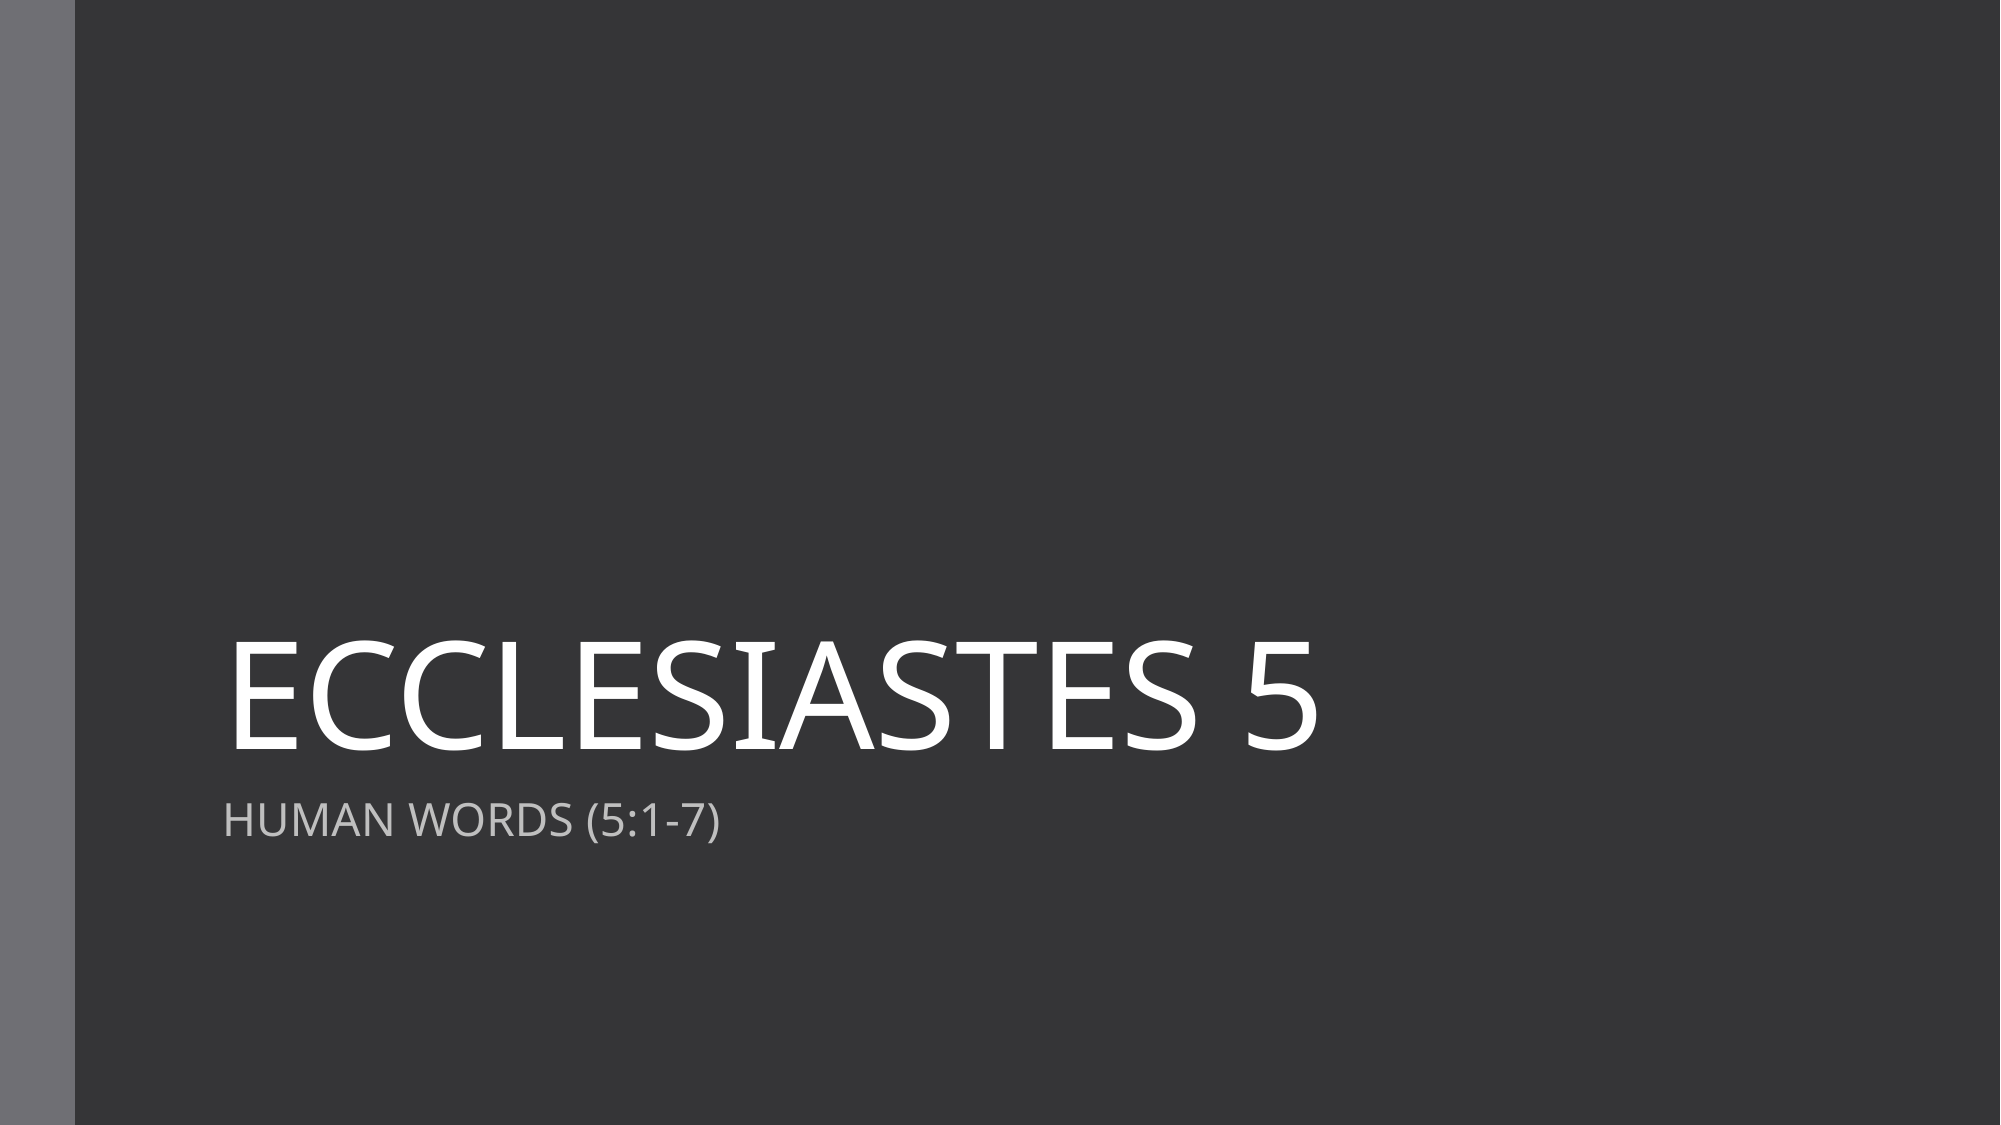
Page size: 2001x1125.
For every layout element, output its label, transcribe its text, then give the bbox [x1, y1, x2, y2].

subtitle HUMAN WORDS (5:1-7) [206, 787, 1752, 1066]
title ECCLESIASTES 5 [206, 124, 1752, 787]
